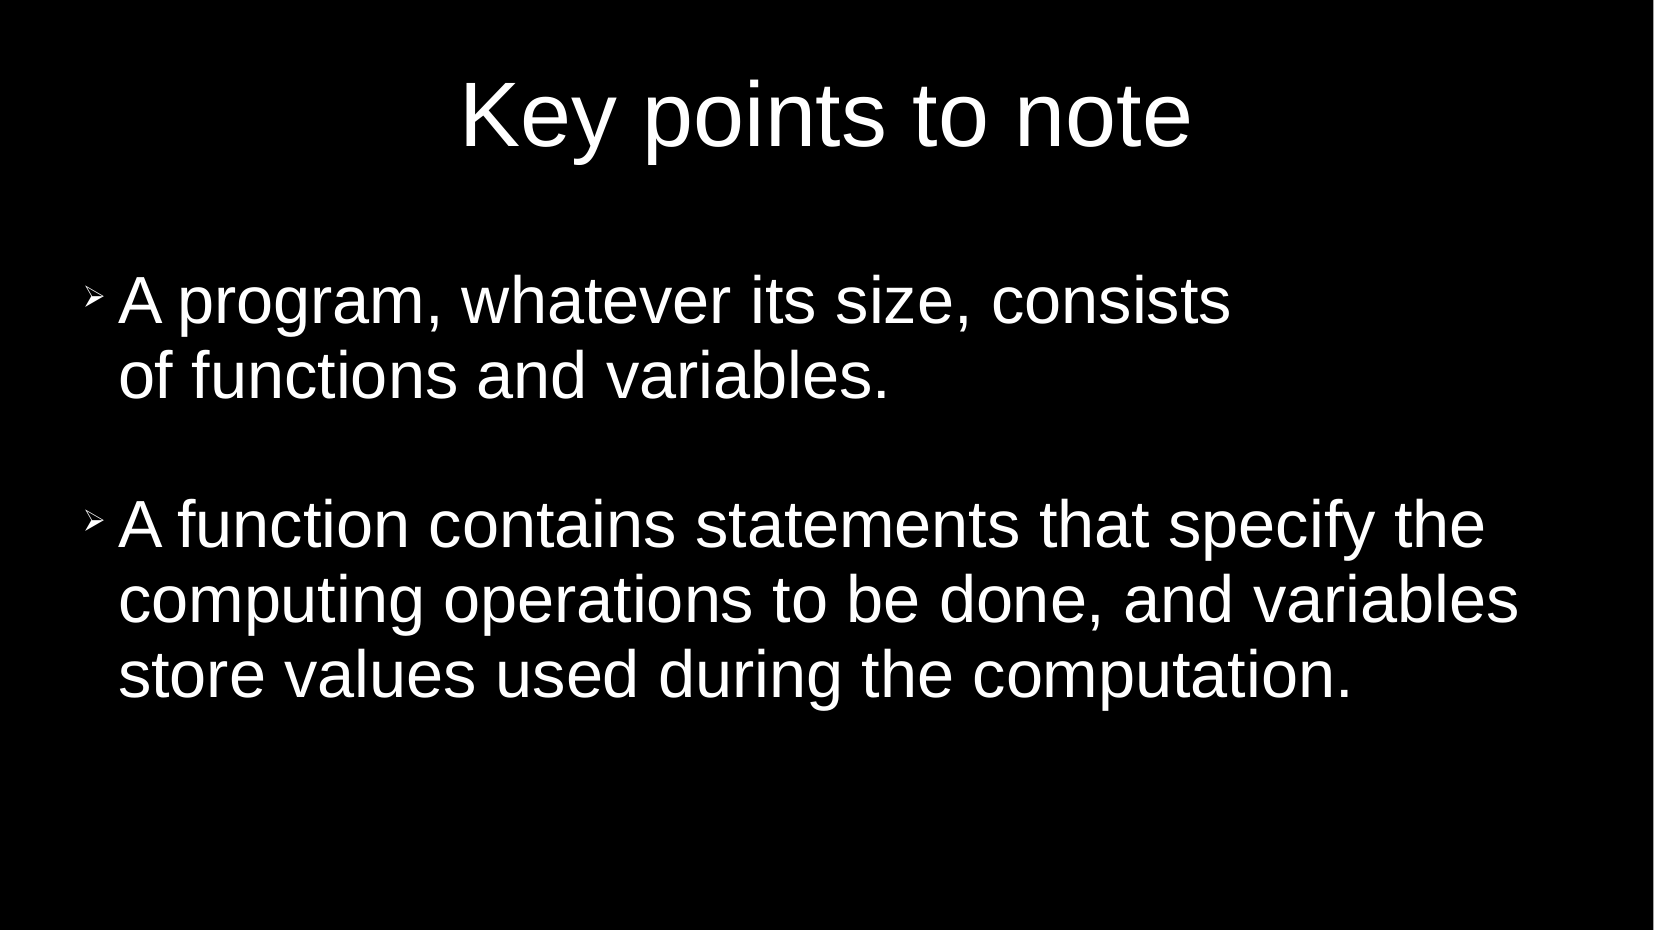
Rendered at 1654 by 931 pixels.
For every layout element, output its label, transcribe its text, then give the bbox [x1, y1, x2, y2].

title Key points to note [82, 37, 1571, 193]
subtitle A program, whatever its size, consists of functions and variables. A function contains statements that specify the computing operations to be done, and variables store values used during the computation. [82, 217, 1571, 758]
